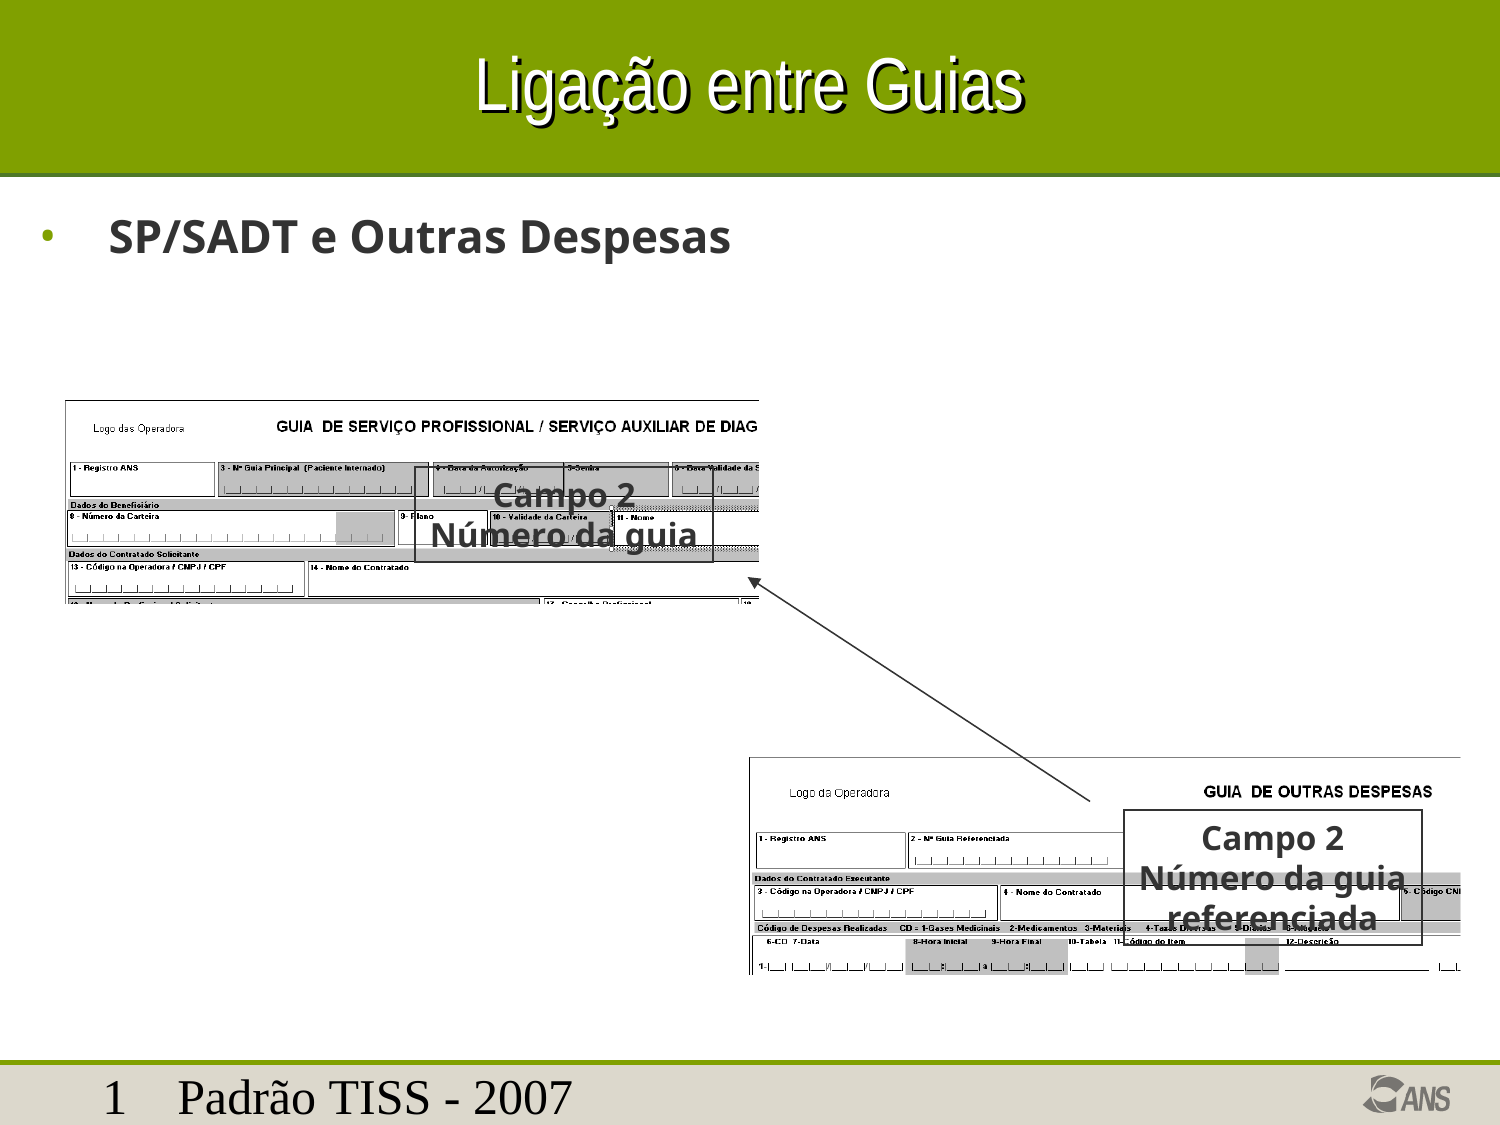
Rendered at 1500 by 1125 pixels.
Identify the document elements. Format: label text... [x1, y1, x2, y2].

picture [747, 754, 1461, 975]
picture [1362, 1075, 1450, 1113]
list SP/SADT e Outras Despesas [24, 199, 1450, 375]
title Ligação entre Guias [24, 10, 1475, 161]
text_box Campo 2 Número da guia [415, 466, 714, 563]
text_box Campo 2 Número da guia referenciada [1123, 809, 1422, 945]
picture [62, 399, 766, 605]
